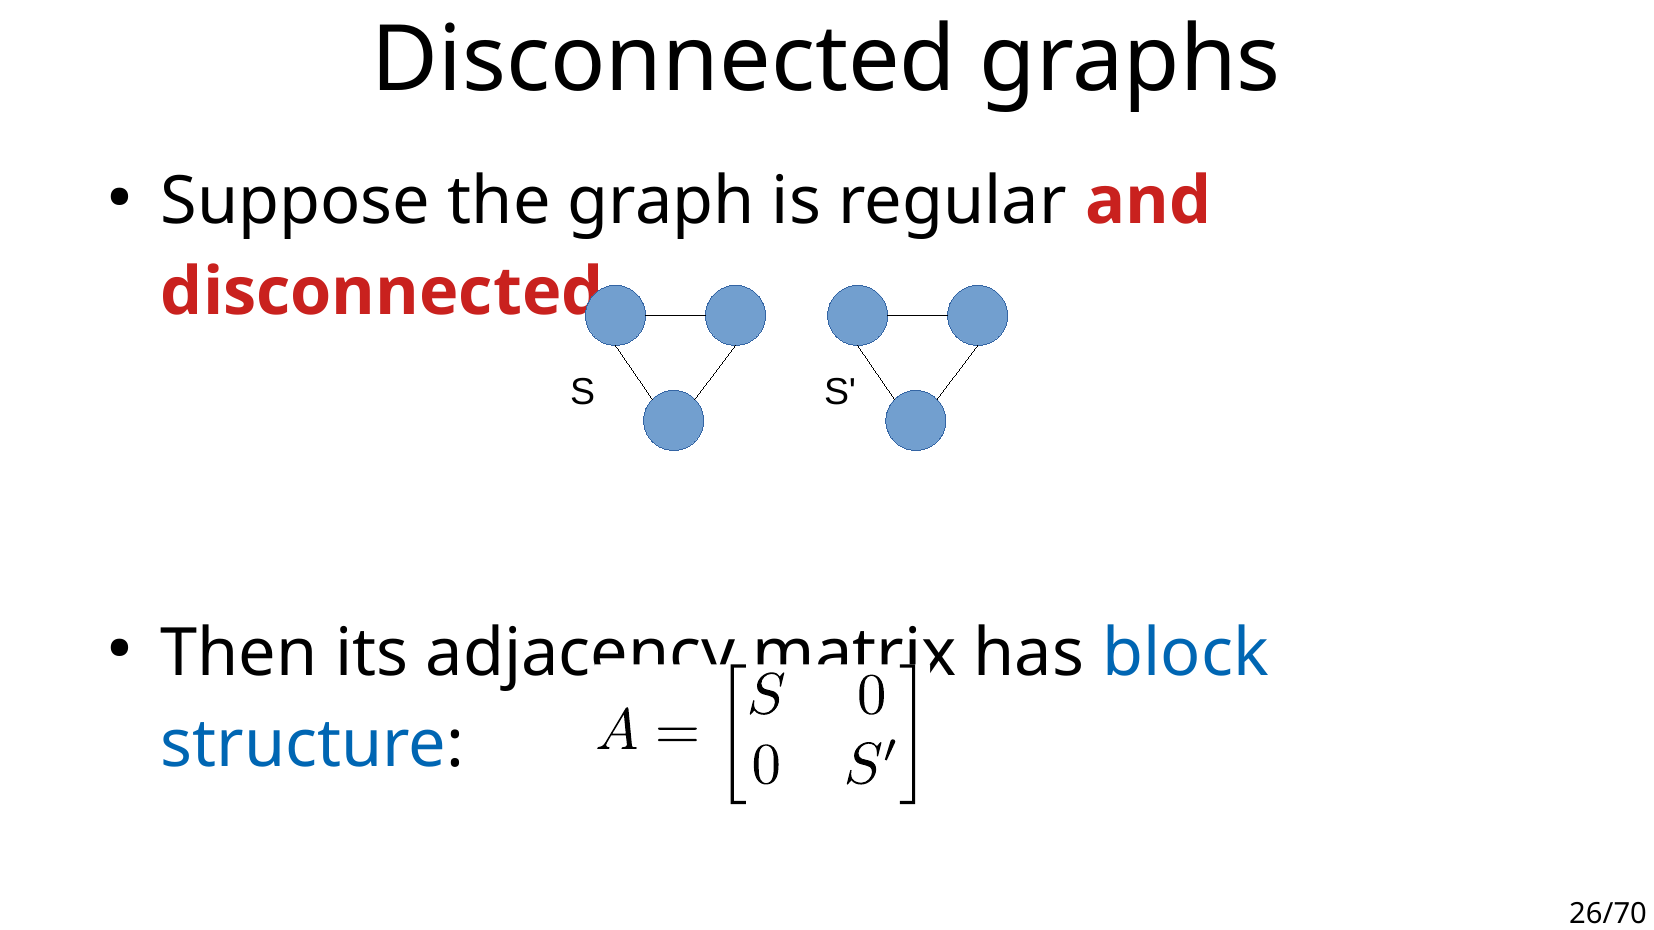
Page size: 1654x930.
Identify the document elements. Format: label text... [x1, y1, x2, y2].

text_box [947, 285, 1008, 346]
text_box [705, 285, 766, 346]
text_box [585, 285, 646, 346]
text_box S [555, 363, 611, 421]
text_box S' [809, 363, 872, 421]
list Suppose the graph is regular and disconnected Then its adjacency matrix has block structure: [90, 152, 1579, 898]
text_box [594, 664, 931, 805]
text_box [827, 285, 888, 346]
text_box [885, 390, 946, 451]
text_box [643, 390, 704, 451]
title Disconnected graphs [82, 0, 1571, 120]
